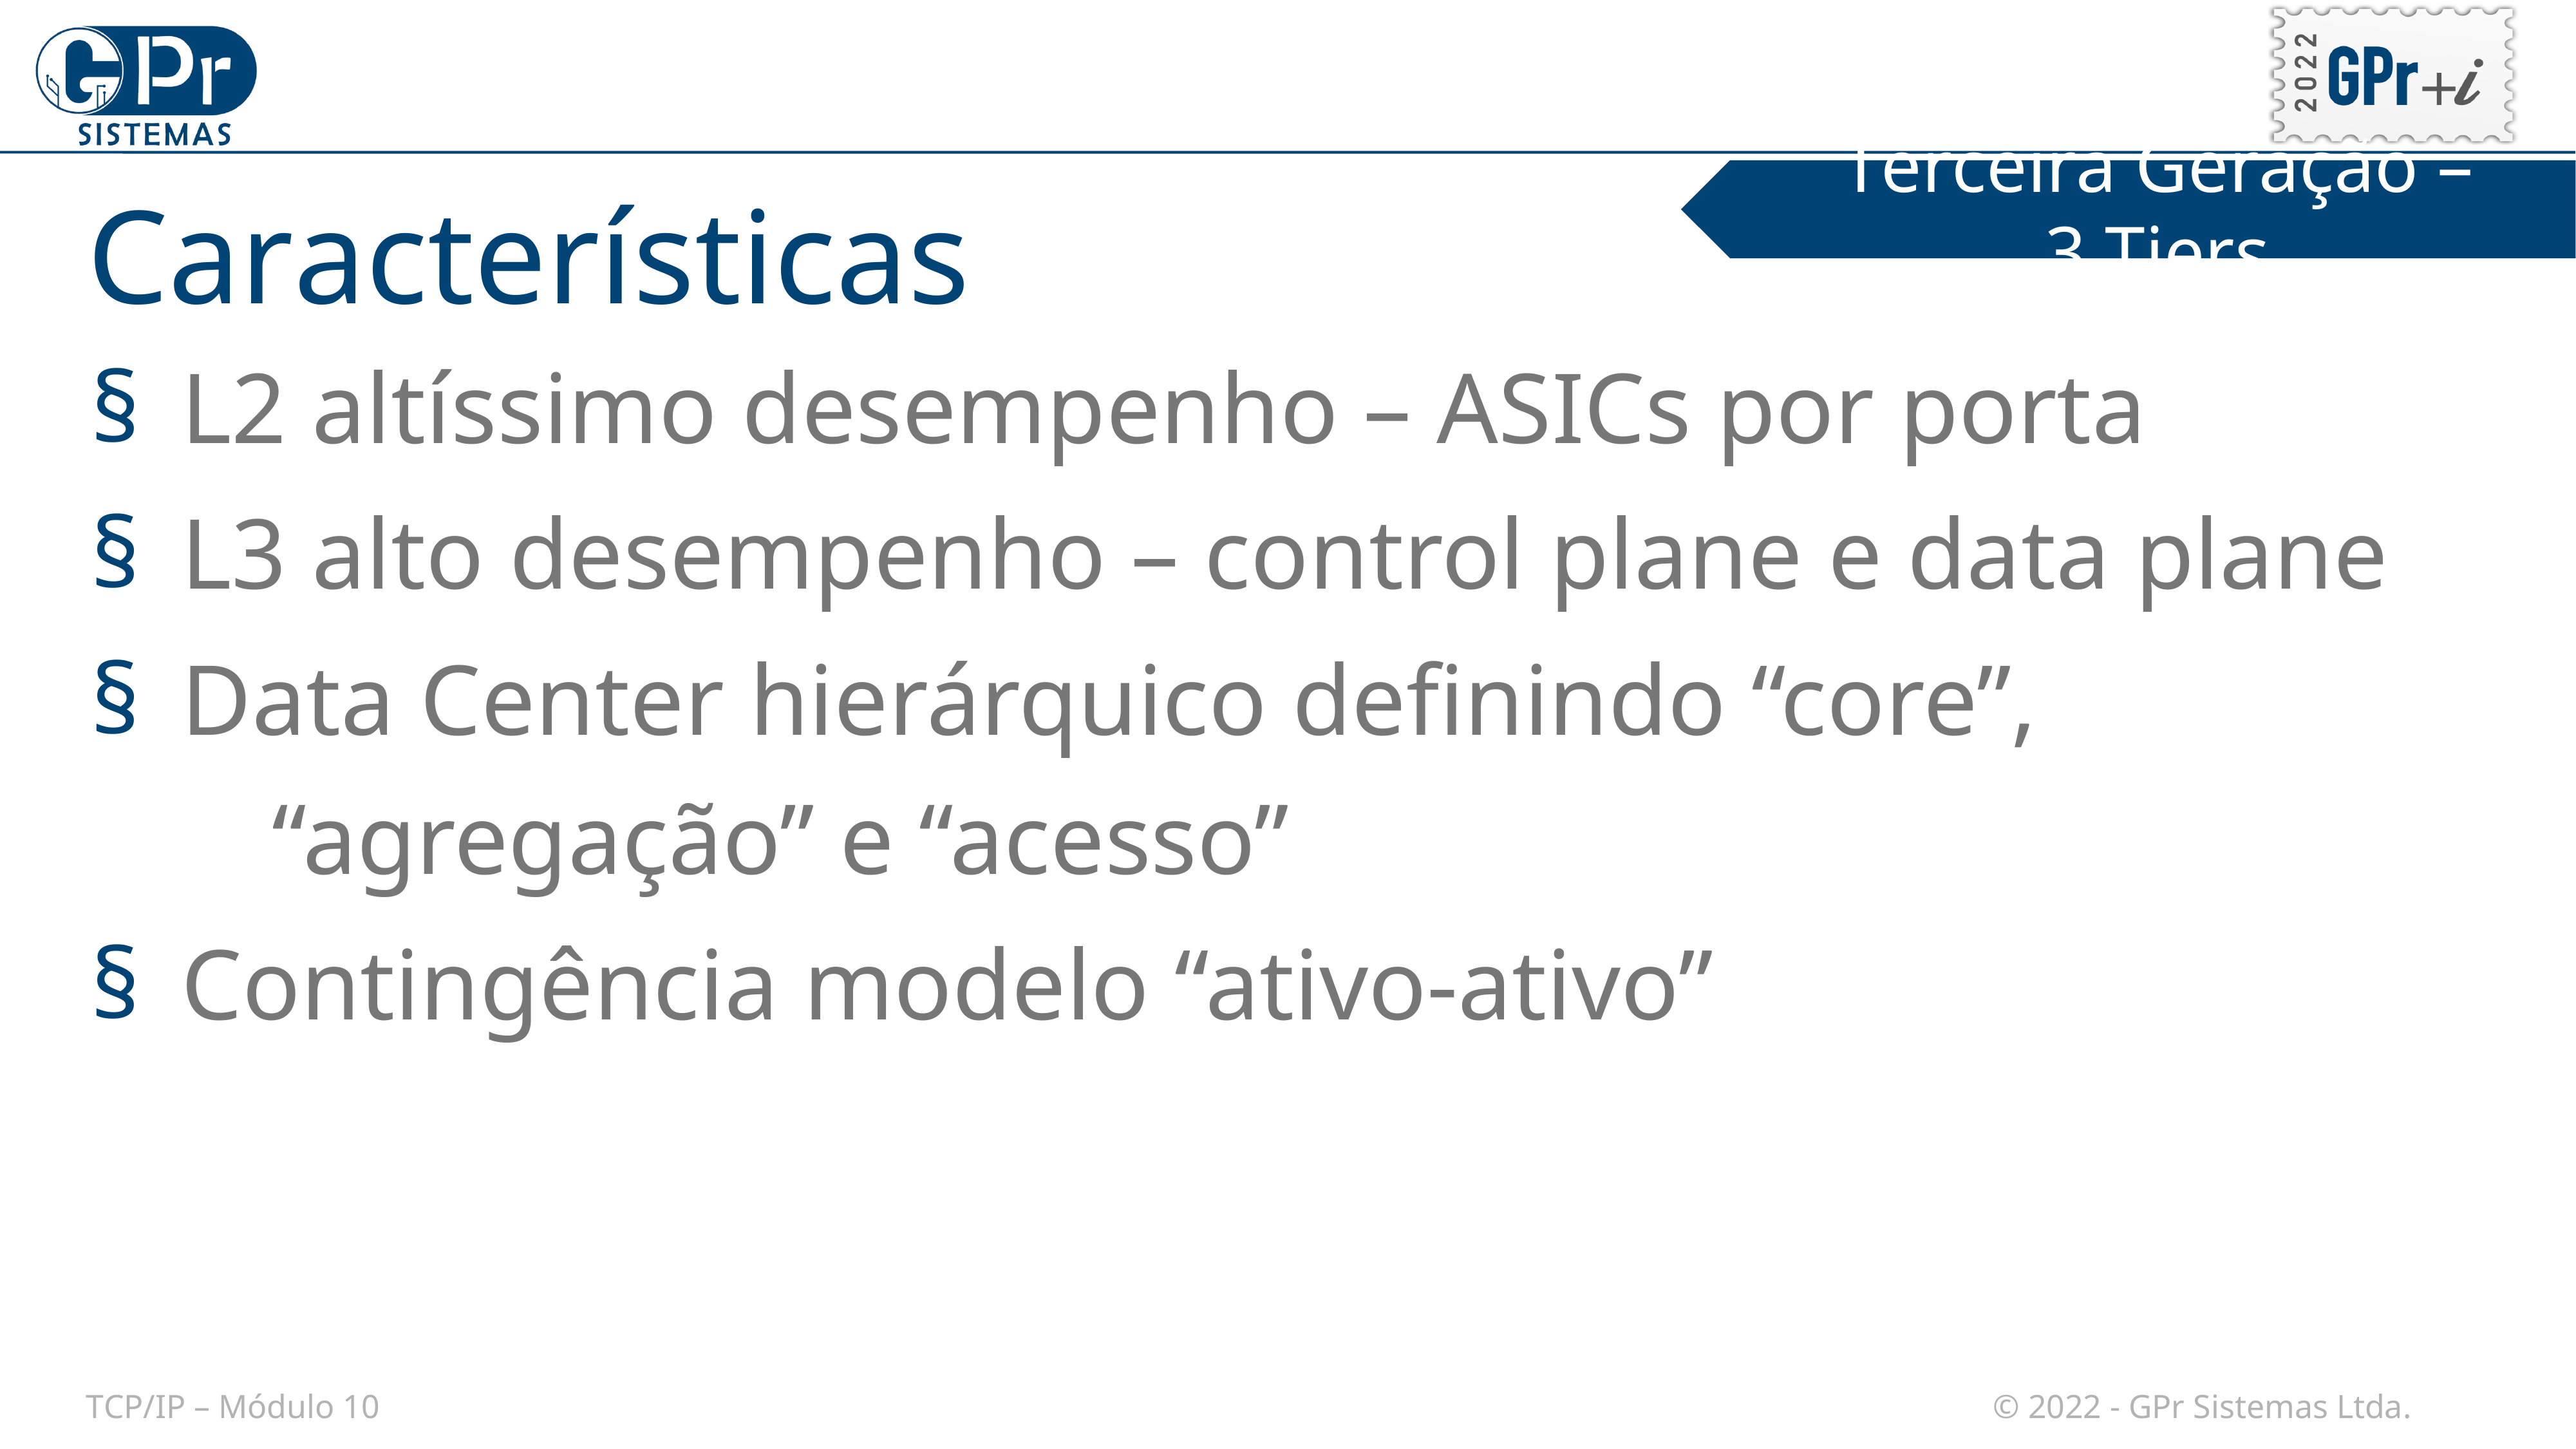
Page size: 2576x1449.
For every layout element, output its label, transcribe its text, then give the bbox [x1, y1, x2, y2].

picture [2268, 4, 2519, 145]
list Características [81, 169, 2496, 343]
picture [34, 26, 257, 147]
text_box [1682, 160, 1829, 258]
text_box Terceira Geração – 3 Tiers [1829, 113, 2487, 300]
list L2 altíssimo desempenho – ASICs por porta L3 alto desempenho – control plane e data plane Data Center hierárquico definindo “core”, “agregação” e “acesso” Contingência modelo “ativo-ativo” [80, 319, 2496, 1382]
text_box [2487, 160, 2576, 258]
